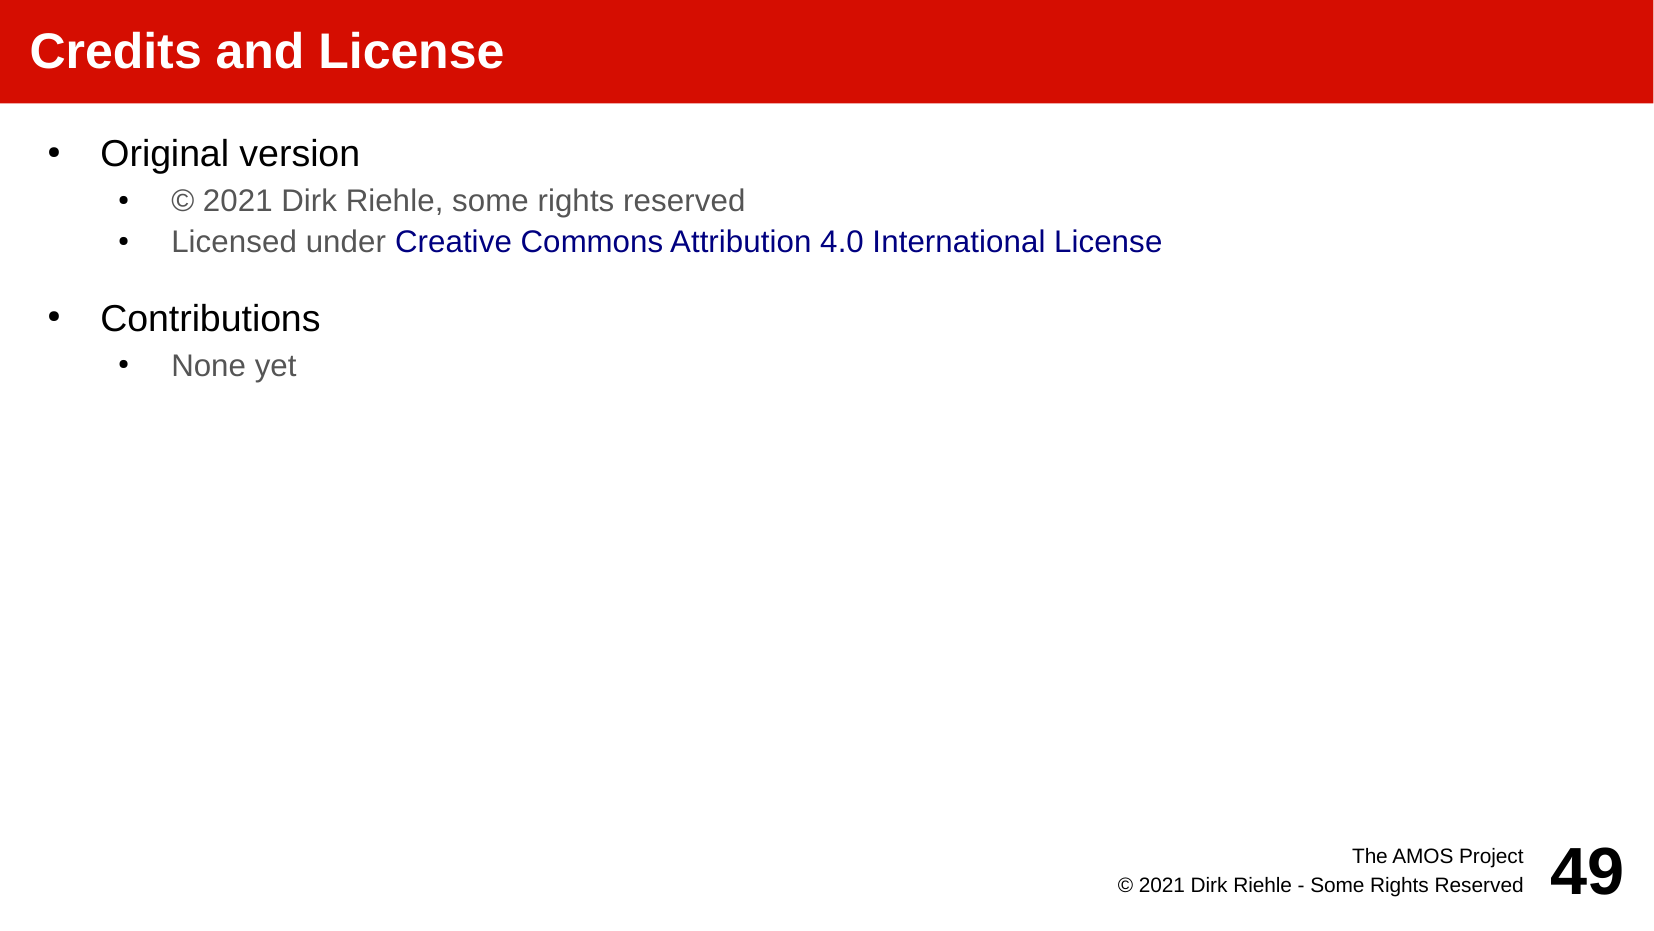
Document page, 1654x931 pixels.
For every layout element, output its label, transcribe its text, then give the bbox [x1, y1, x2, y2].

list Original version © 2021 Dirk Riehle, some rights reserved Licensed under Creative Commons Attribution 4.0 International License Contributions None yet [29, 132, 1625, 813]
title Credits and License [0, 0, 1654, 104]
